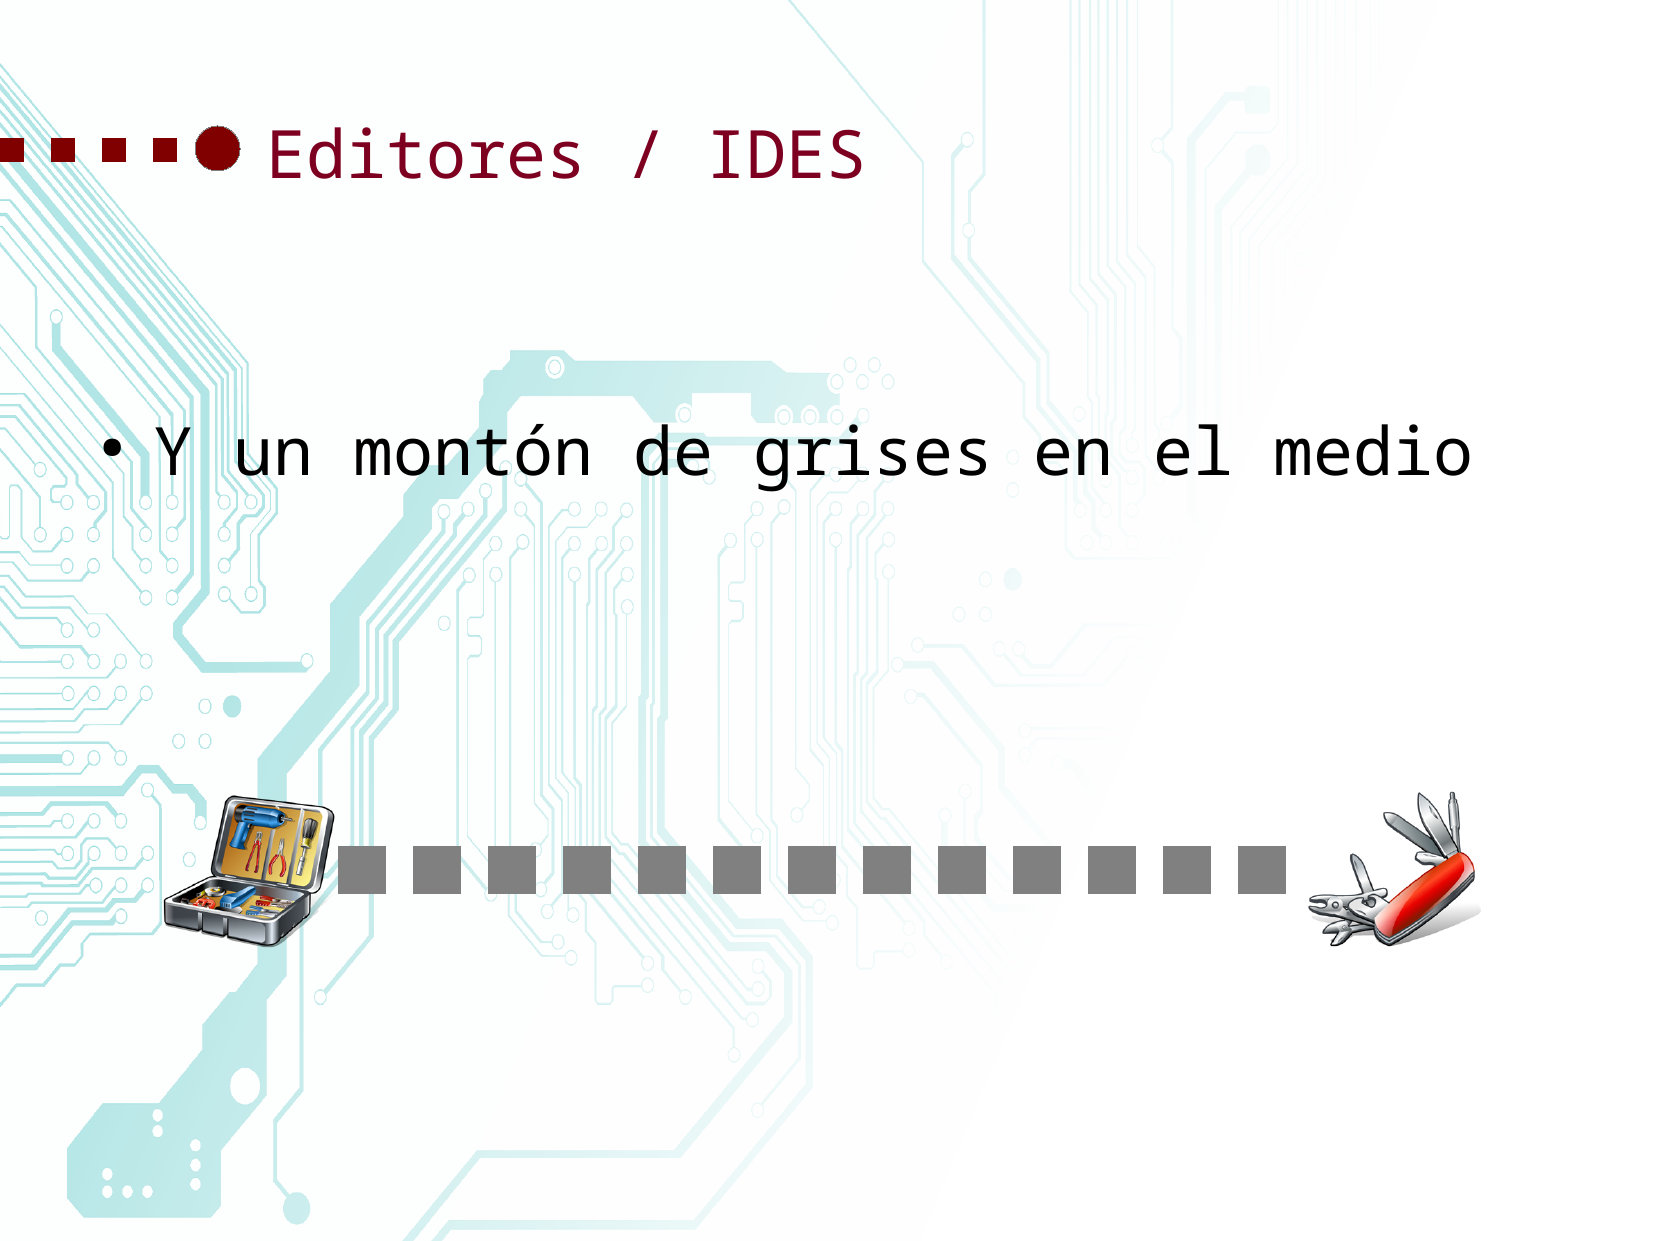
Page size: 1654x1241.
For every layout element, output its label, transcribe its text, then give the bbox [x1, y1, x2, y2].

picture [0, 0, 1654, 1241]
text_box [195, 125, 241, 171]
title Editores / IDES [266, 49, 1583, 257]
list Y un montón de grises en el medio [82, 284, 1538, 1004]
